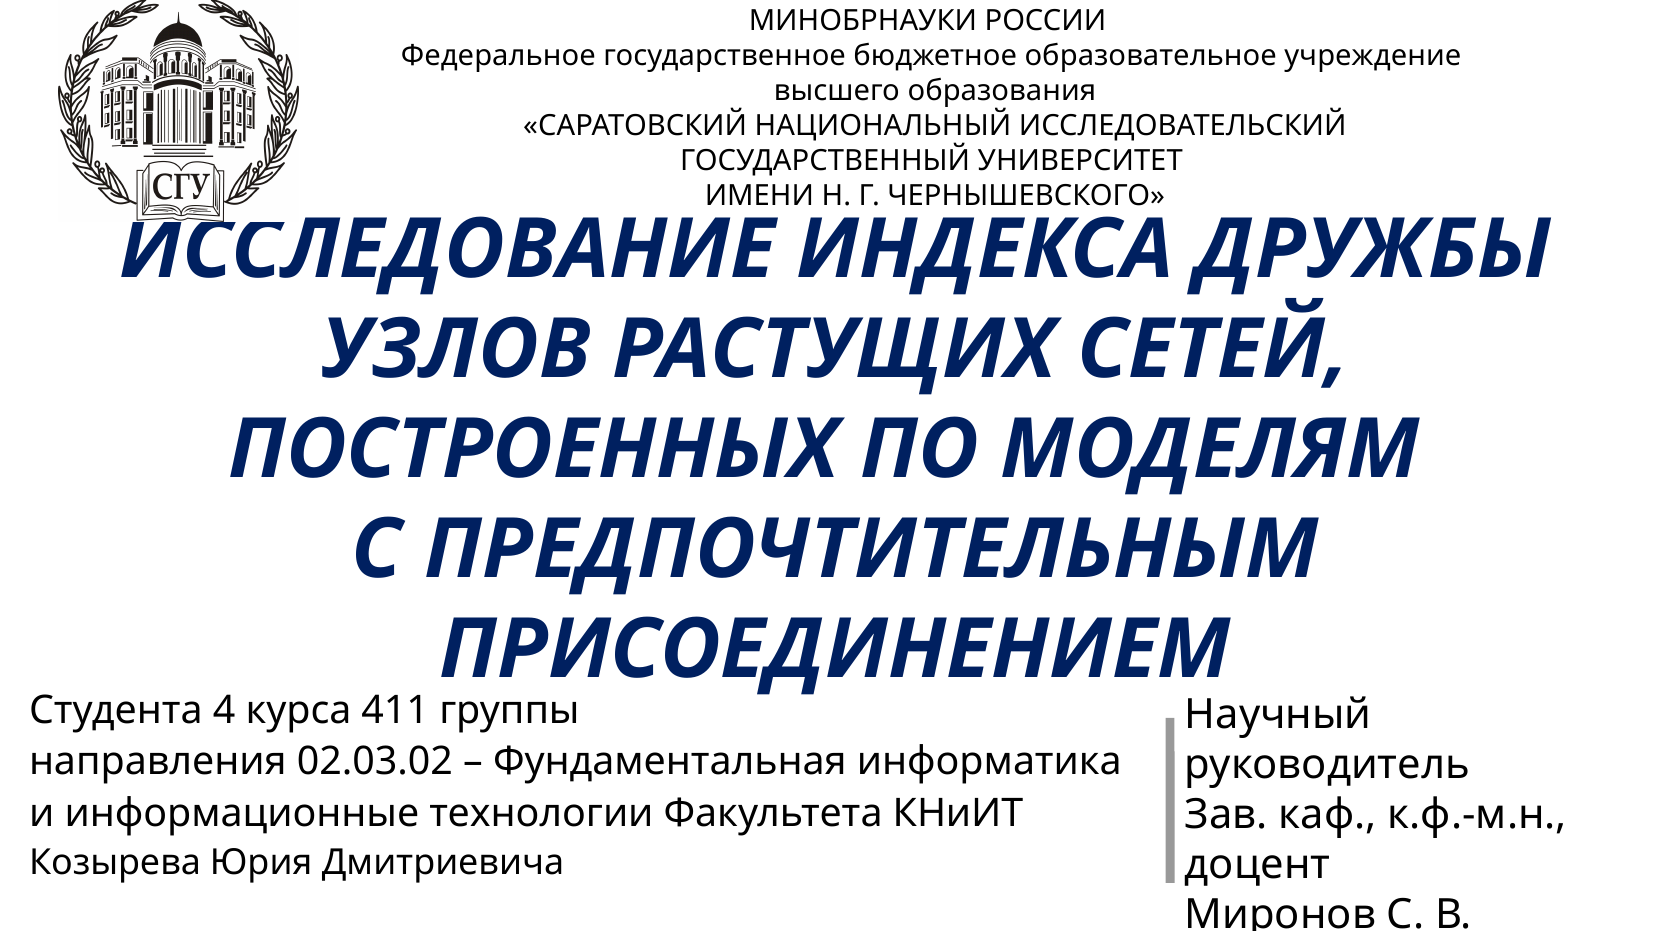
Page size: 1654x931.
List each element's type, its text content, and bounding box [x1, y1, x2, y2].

text_box МИНОБРНАУКИ РОССИИ Федеральное государственное бюджетное образовательное учреждение высшего образования «САРАТОВСКИЙ НАЦИОНАЛЬНЫЙ ИССЛЕДОВАТЕЛЬСКИЙ ГОСУДАРСТВЕННЫЙ УНИВЕРСИТЕТ ИМЕНИ Н. Г. ЧЕРНЫШЕВСКОГО» [299, 0, 1654, 219]
text_box Научный руководитель Зав. каф., к.ф.-м.н., доцент Миронов С. В. [1169, 679, 1654, 931]
text_box ИССЛЕДОВАНИЕ ИНДЕКСА ДРУЖБЫ УЗЛОВ РАСТУЩИХ СЕТЕЙ, ПОСТРОЕННЫХ ПО МОДЕЛЯМ С ПРЕДПОЧТИТЕЛЬНЫМ ПРИСОЕДИНЕНИЕМ [58, 219, 1613, 321]
picture [58, 0, 299, 222]
text_box Студента 4 курса 411 группы направления 02.03.02 – Фундаментальная информатика и информационные технологии Факультета КНиИТ Козырева Юрия Дмитриевича [29, 679, 1129, 921]
